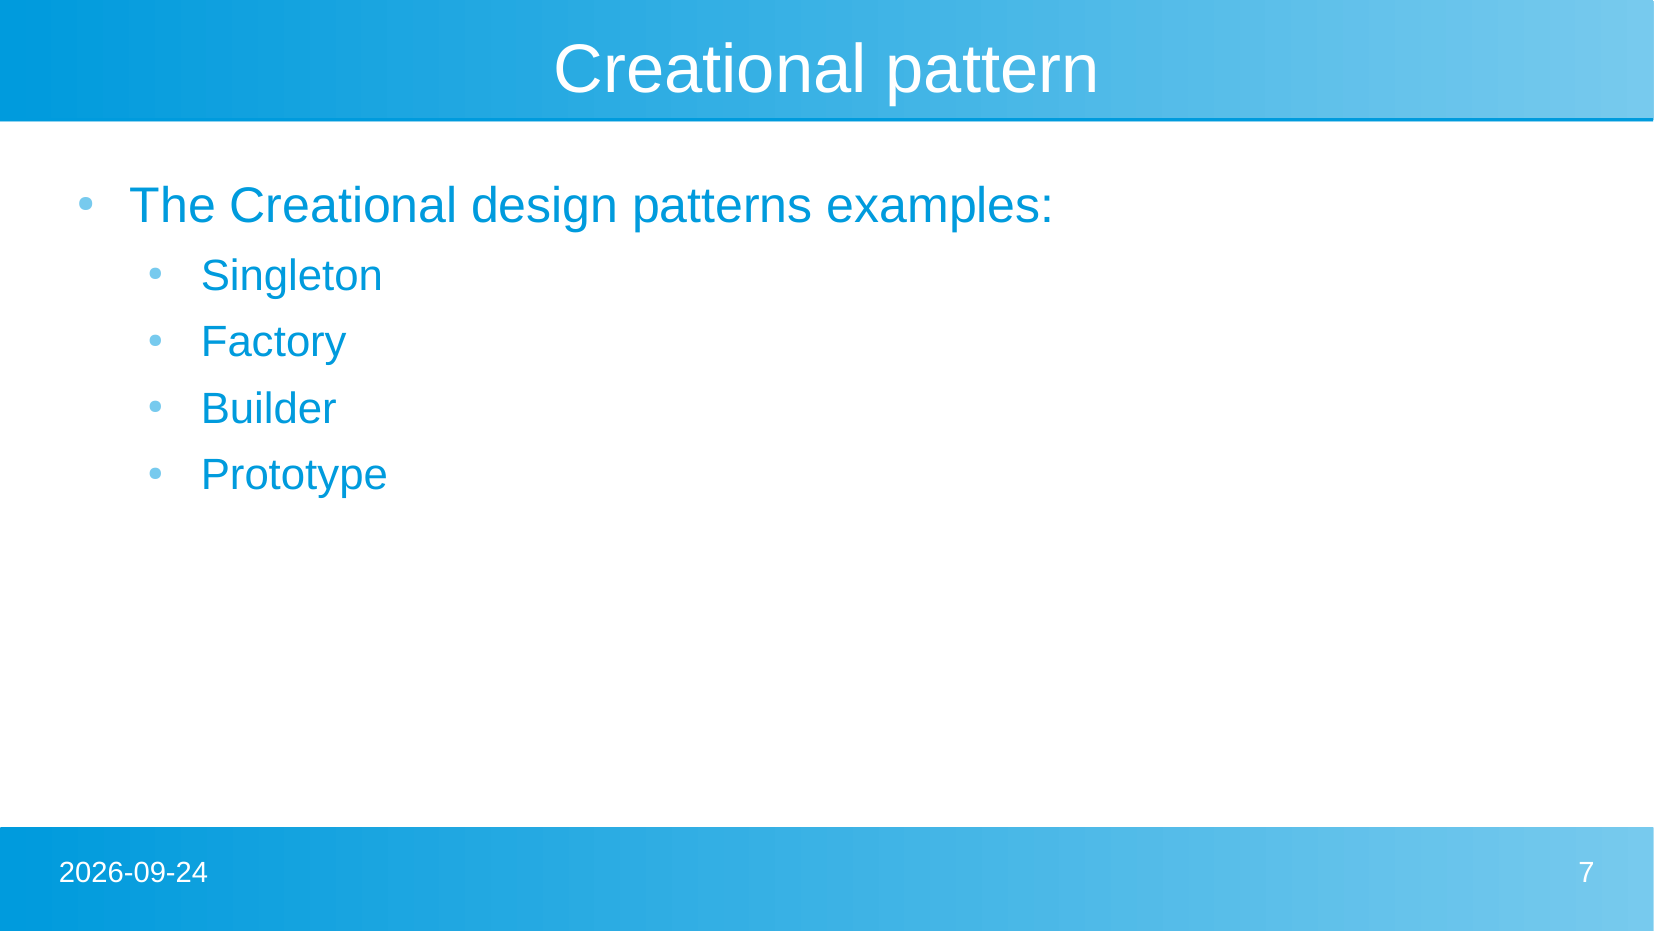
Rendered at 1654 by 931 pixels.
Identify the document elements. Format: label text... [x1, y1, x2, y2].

list The Creational design patterns examples: Singleton Factory Builder Prototype [59, 177, 1595, 768]
title Creational pattern [59, 29, 1595, 108]
